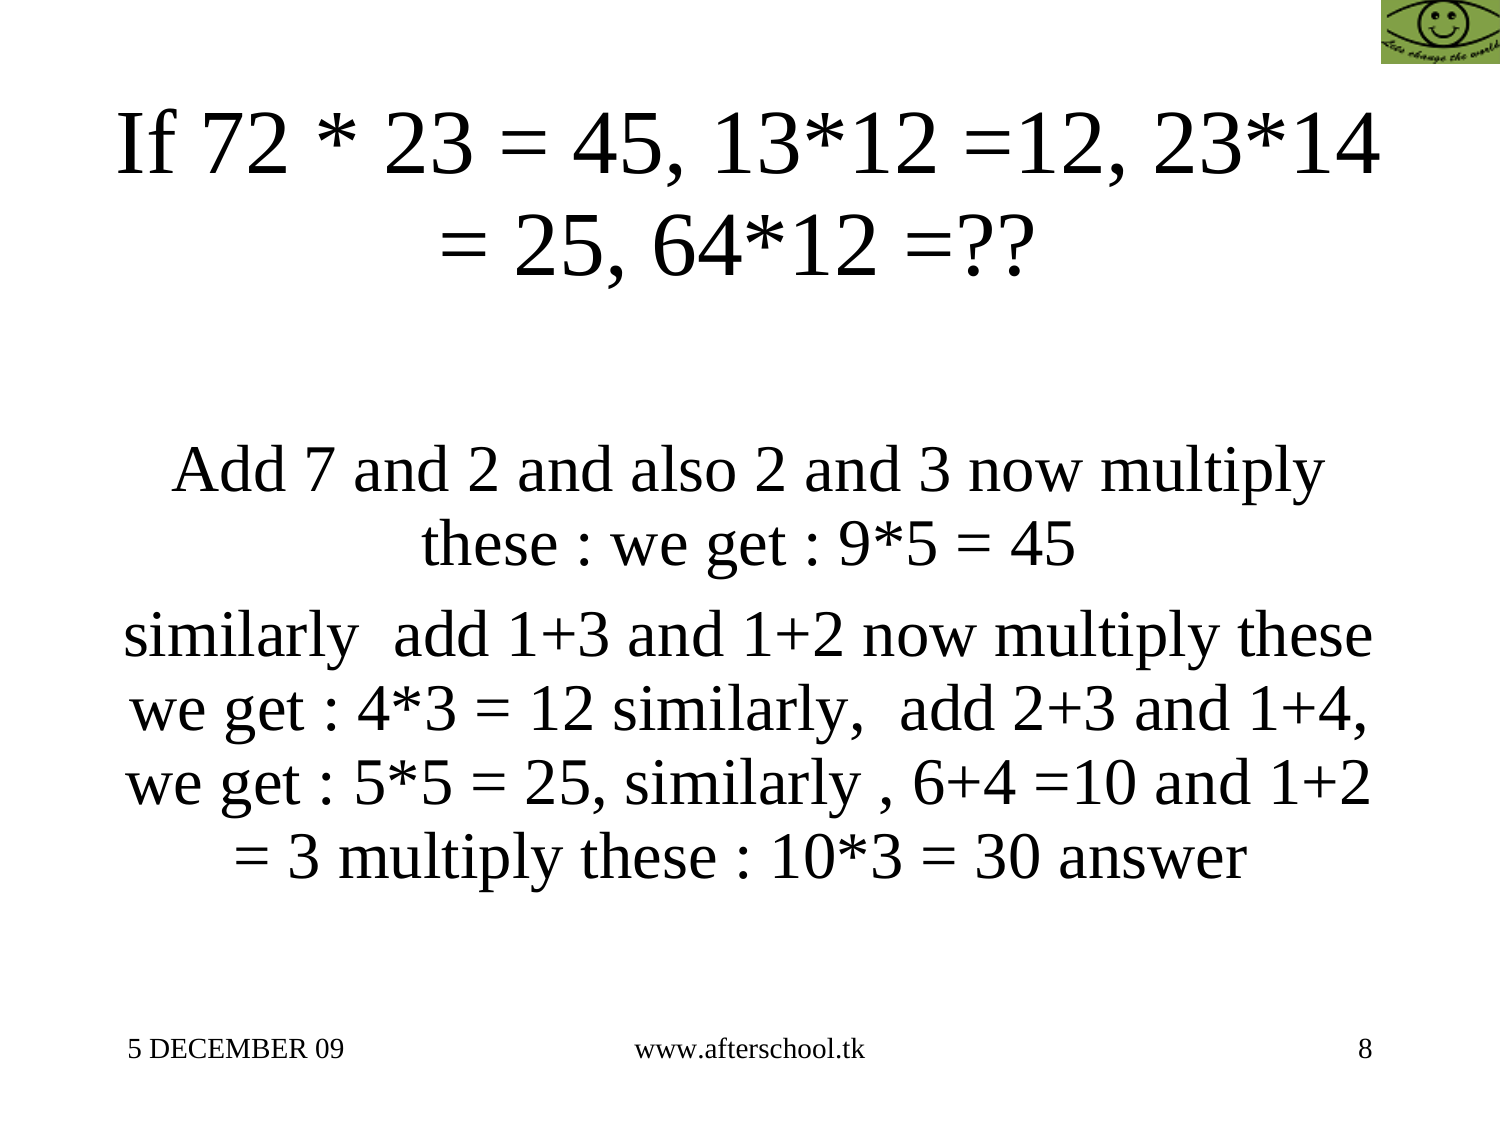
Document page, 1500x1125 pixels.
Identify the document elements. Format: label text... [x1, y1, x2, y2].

picture [1381, 0, 1500, 64]
subtitle Add 7 and 2 and also 2 and 3 now multiply these : we get : 9*5 = 45 similarly add 1+3 and 1+2 now multiply these we get : 4*3 = 12 similarly, add 2+3 and 1+4, we get : 5*5 = 25, similarly , 6+4 =10 and 1+2 = 3 multiply these : 10*3 = 30 answer [112, 332, 1388, 993]
title If 72 * 23 = 45, 13*12 =12, 23*14 = 25, 64*12 =?? [112, 92, 1388, 296]
